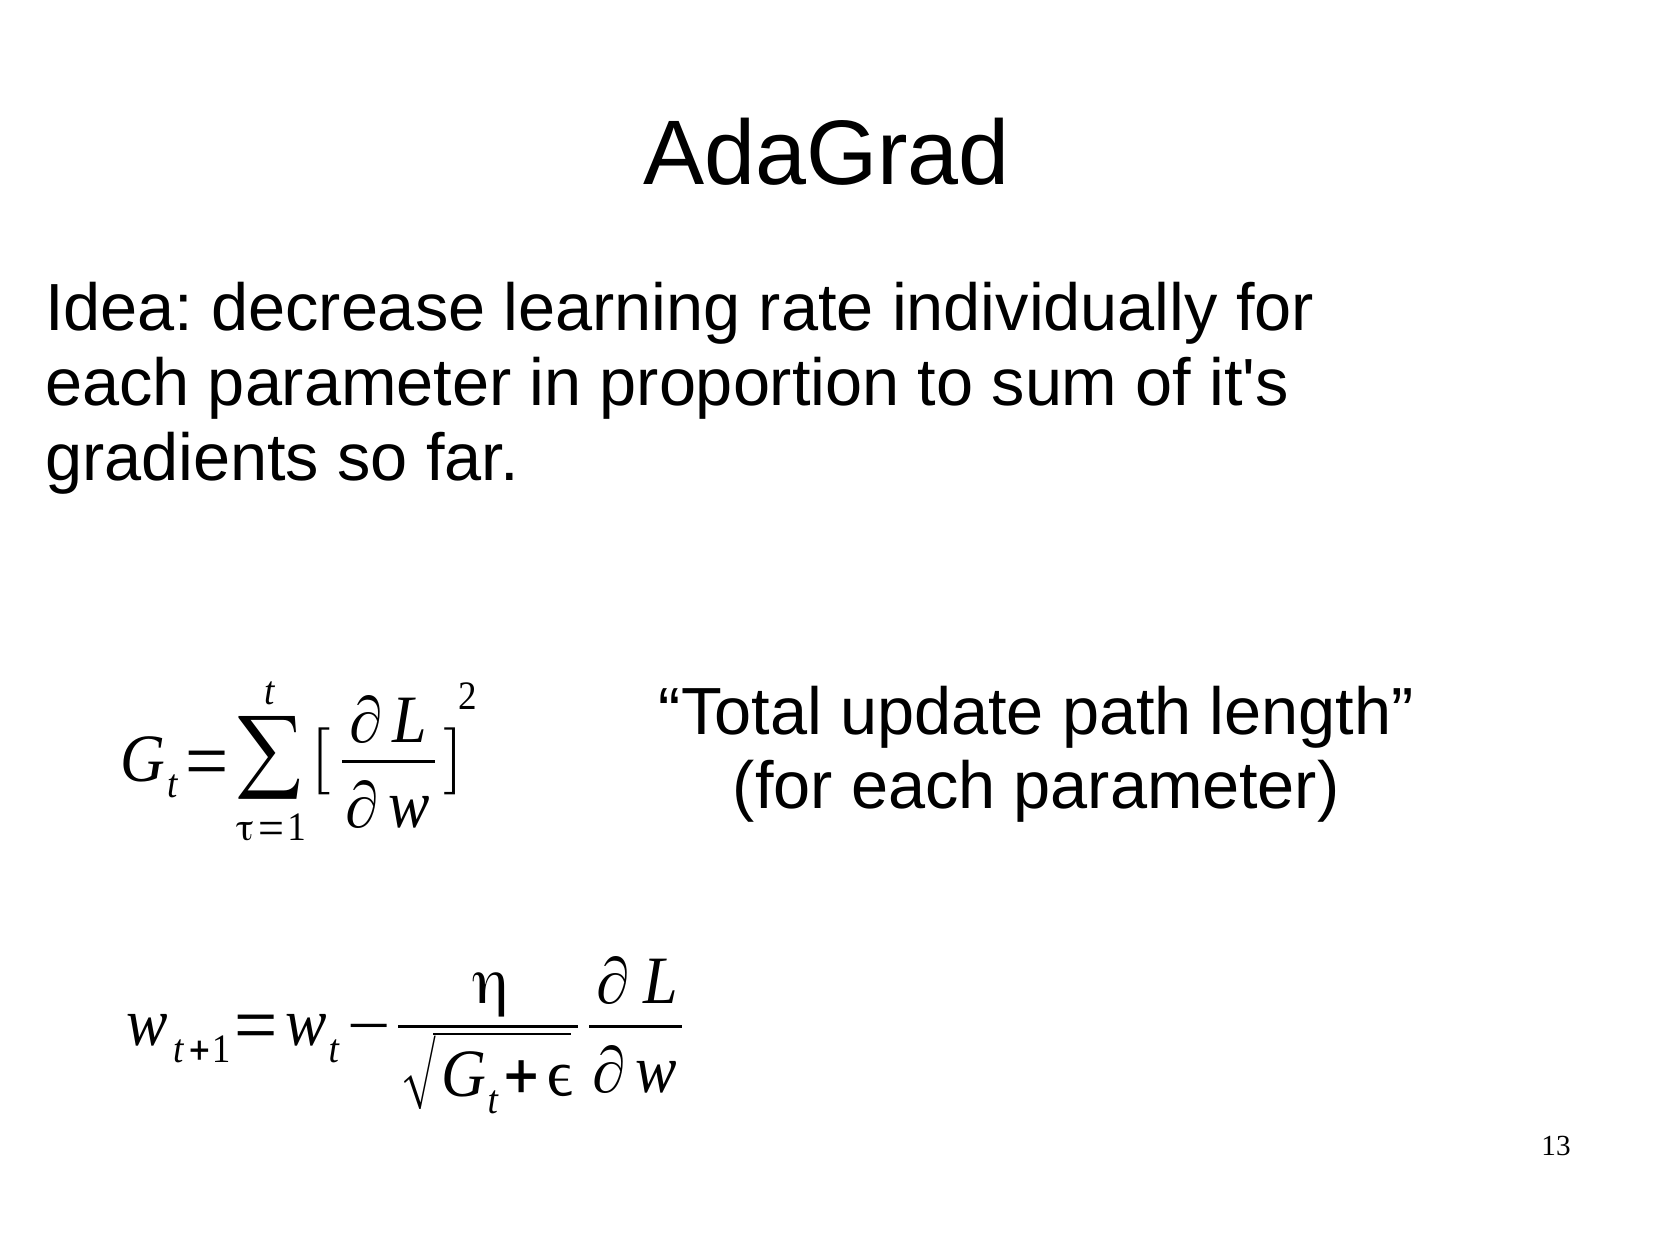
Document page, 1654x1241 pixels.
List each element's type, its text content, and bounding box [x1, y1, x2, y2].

chart [105, 666, 492, 851]
title AdaGrad [82, 49, 1571, 257]
chart [110, 944, 701, 1123]
text_box Idea: decrease learning rate individually for each parameter in proportion to sum of it's gradients so far. [45, 270, 1471, 645]
text_box “Total update path length” (for each parameter) [587, 673, 1486, 824]
